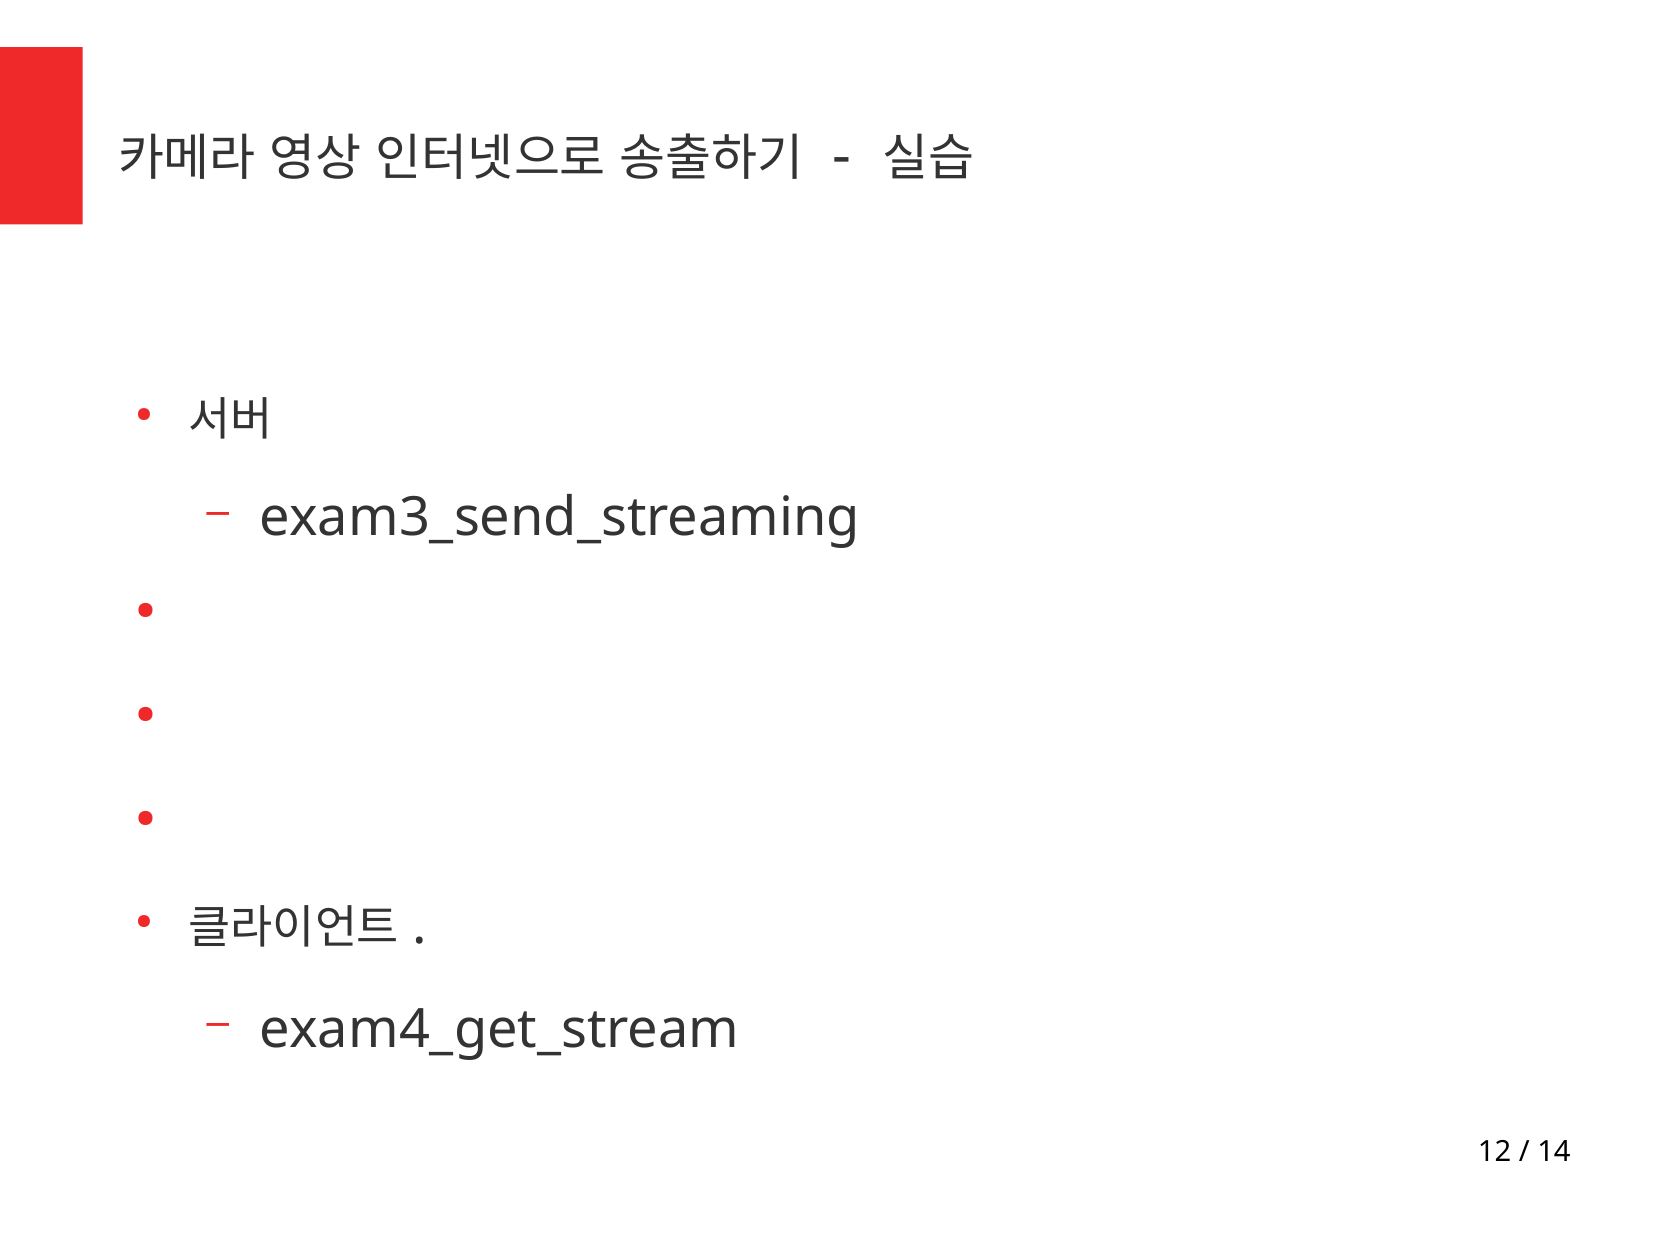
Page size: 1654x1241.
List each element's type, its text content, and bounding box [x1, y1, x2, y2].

list 서버 exam3_send_streaming 클라이언트. exam4_get_stream [118, 381, 1536, 1102]
title 카메라 영상 인터넷으로 송출하기 - 실습 [118, 49, 1571, 257]
